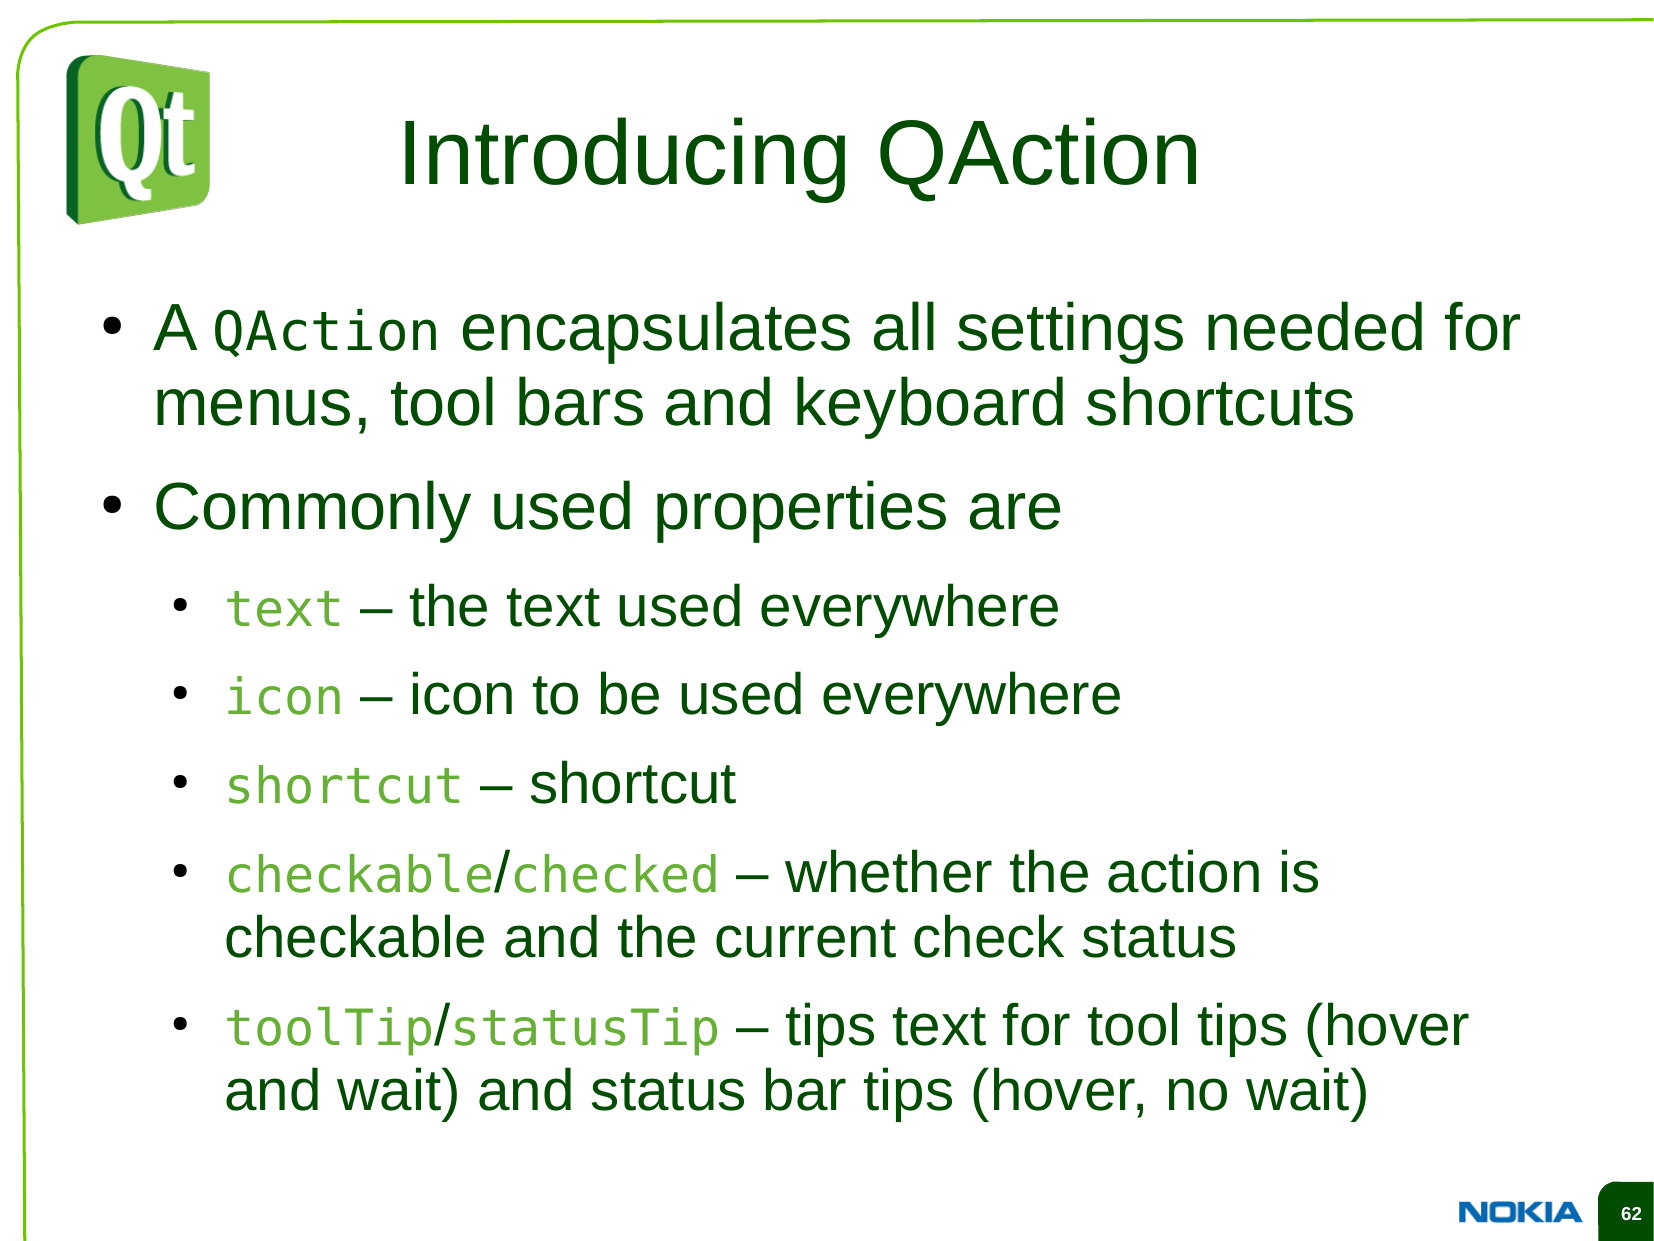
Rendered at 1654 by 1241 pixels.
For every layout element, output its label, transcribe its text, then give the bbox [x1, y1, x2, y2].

picture [66, 55, 210, 225]
picture [1459, 1201, 1583, 1223]
title Introducing QAction [263, 49, 1339, 257]
list A QAction encapsulates all settings needed for menus, tool bars and keyboard shortcuts Commonly used properties are text – the text used everywhere icon – icon to be used everywhere shortcut – shortcut checkable/checked – whether the action is checkable and the current check status toolTip/statusTip – tips text for tool tips (hover and wait) and status bar tips (hover, no wait) [82, 290, 1571, 1124]
